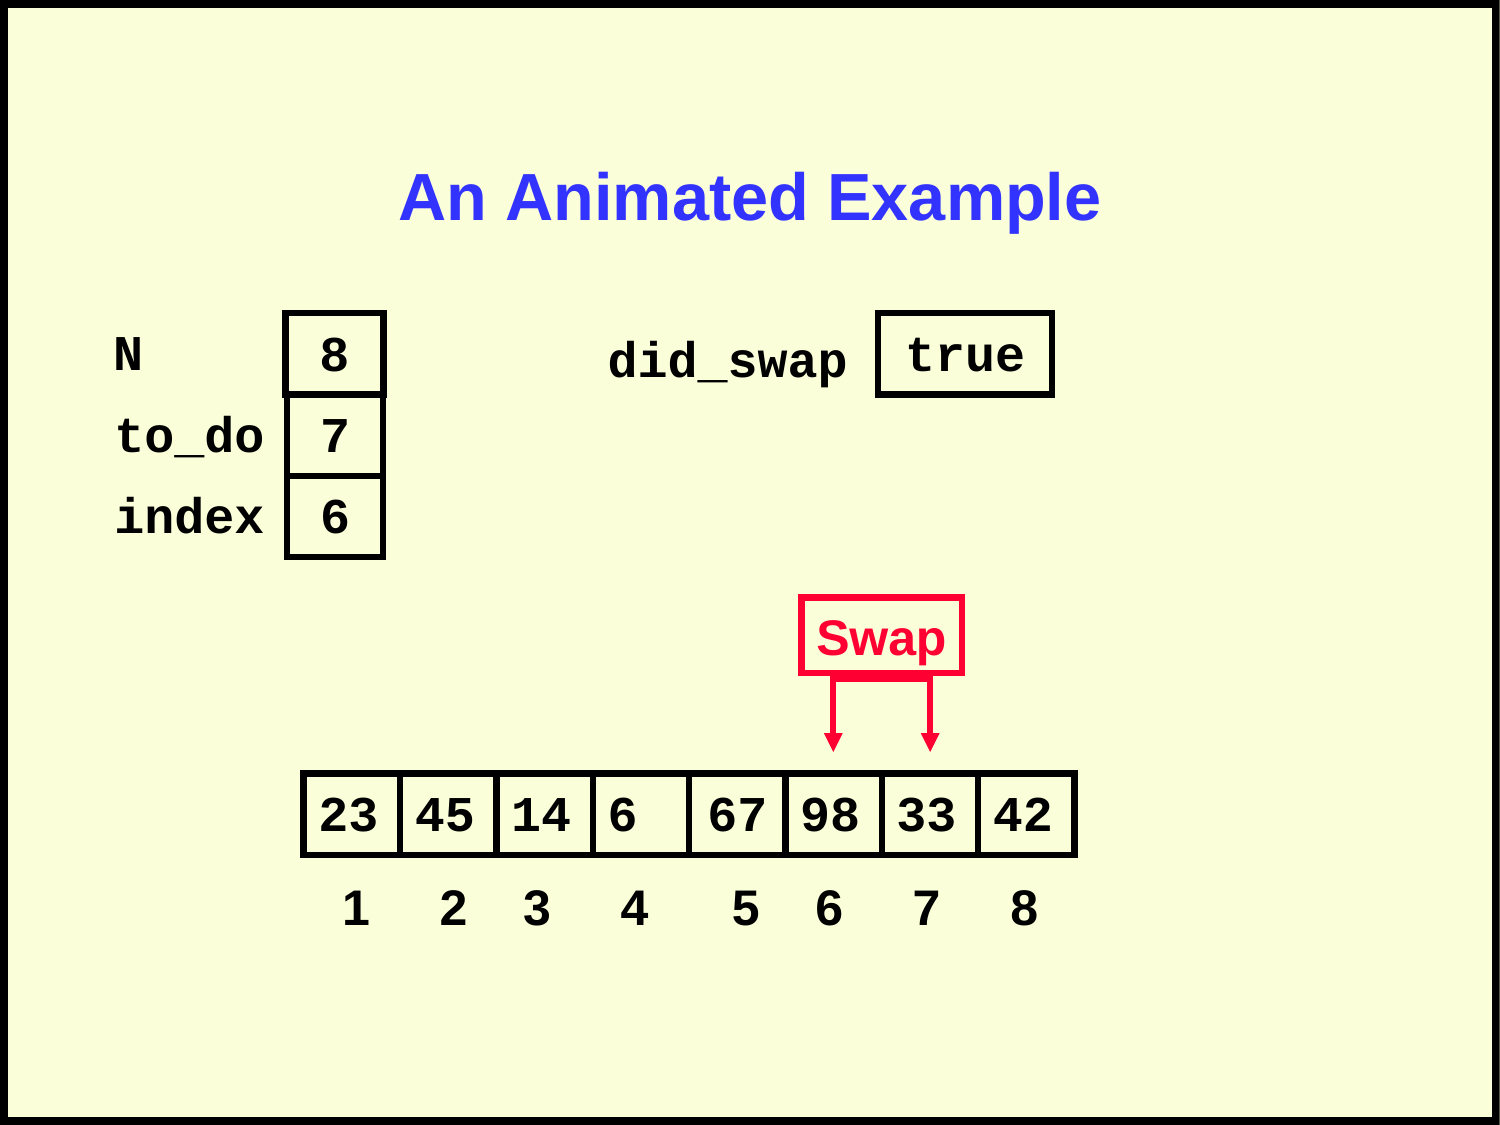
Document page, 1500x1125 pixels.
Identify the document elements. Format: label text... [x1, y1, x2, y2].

text_box 6 [592, 773, 689, 855]
text_box true [877, 313, 1053, 395]
text_box to_do [99, 394, 280, 470]
text_box 33 [881, 773, 978, 855]
text_box 14 [497, 773, 592, 855]
text_box 42 [978, 773, 1075, 855]
title An Animated Example [112, 99, 1388, 288]
text_box 7 [286, 395, 384, 475]
text_box 45 [400, 773, 497, 855]
text_box 67 [689, 773, 786, 855]
text_box index [99, 475, 280, 552]
text_box N [98, 313, 279, 389]
text_box Swap [801, 597, 962, 674]
text_box 23 [303, 773, 400, 855]
text_box did_swap [592, 319, 877, 395]
text_box 98 [786, 773, 881, 855]
text_box 6 [286, 475, 384, 558]
text_box 8 [285, 313, 384, 395]
text_box 1 2 3 4 5 6 7 8 [327, 868, 1055, 944]
